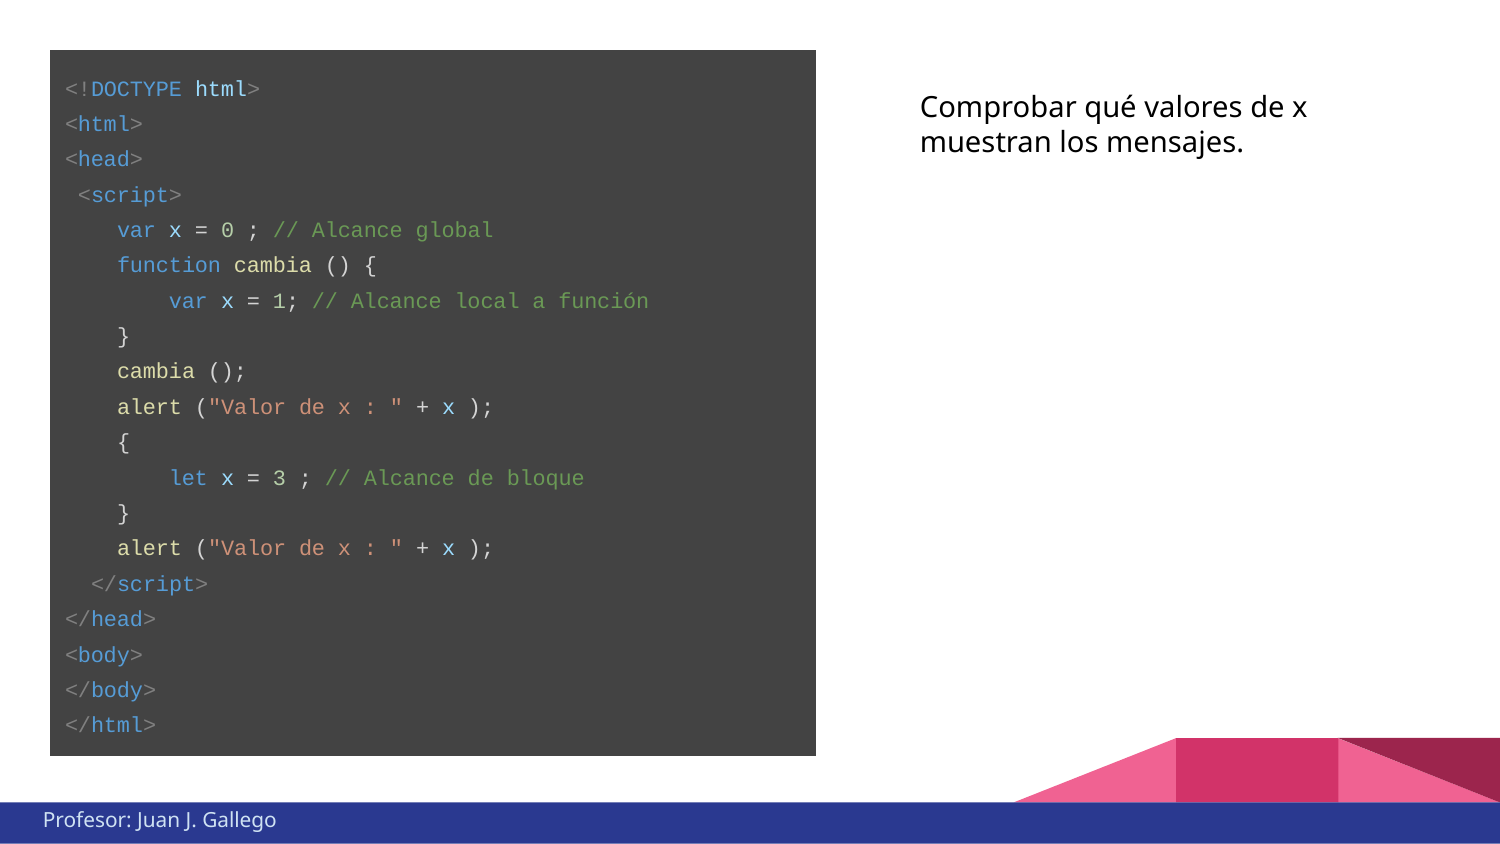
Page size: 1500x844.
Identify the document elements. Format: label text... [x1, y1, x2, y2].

text_box Comprobar qué valores de x muestran los mensajes. [904, 73, 1417, 667]
text_box <!DOCTYPE html> <html> <head> <script> var x = 0 ; // Alcance global function cambia () { var x = 1; // Alcance local a función } cambia (); alert ("Valor de x : " + x ); { let x = 3 ; // Alcance de bloque } alert ("Valor de x : " + x ); </script> </head> <body> </body> </html> [50, 50, 816, 756]
